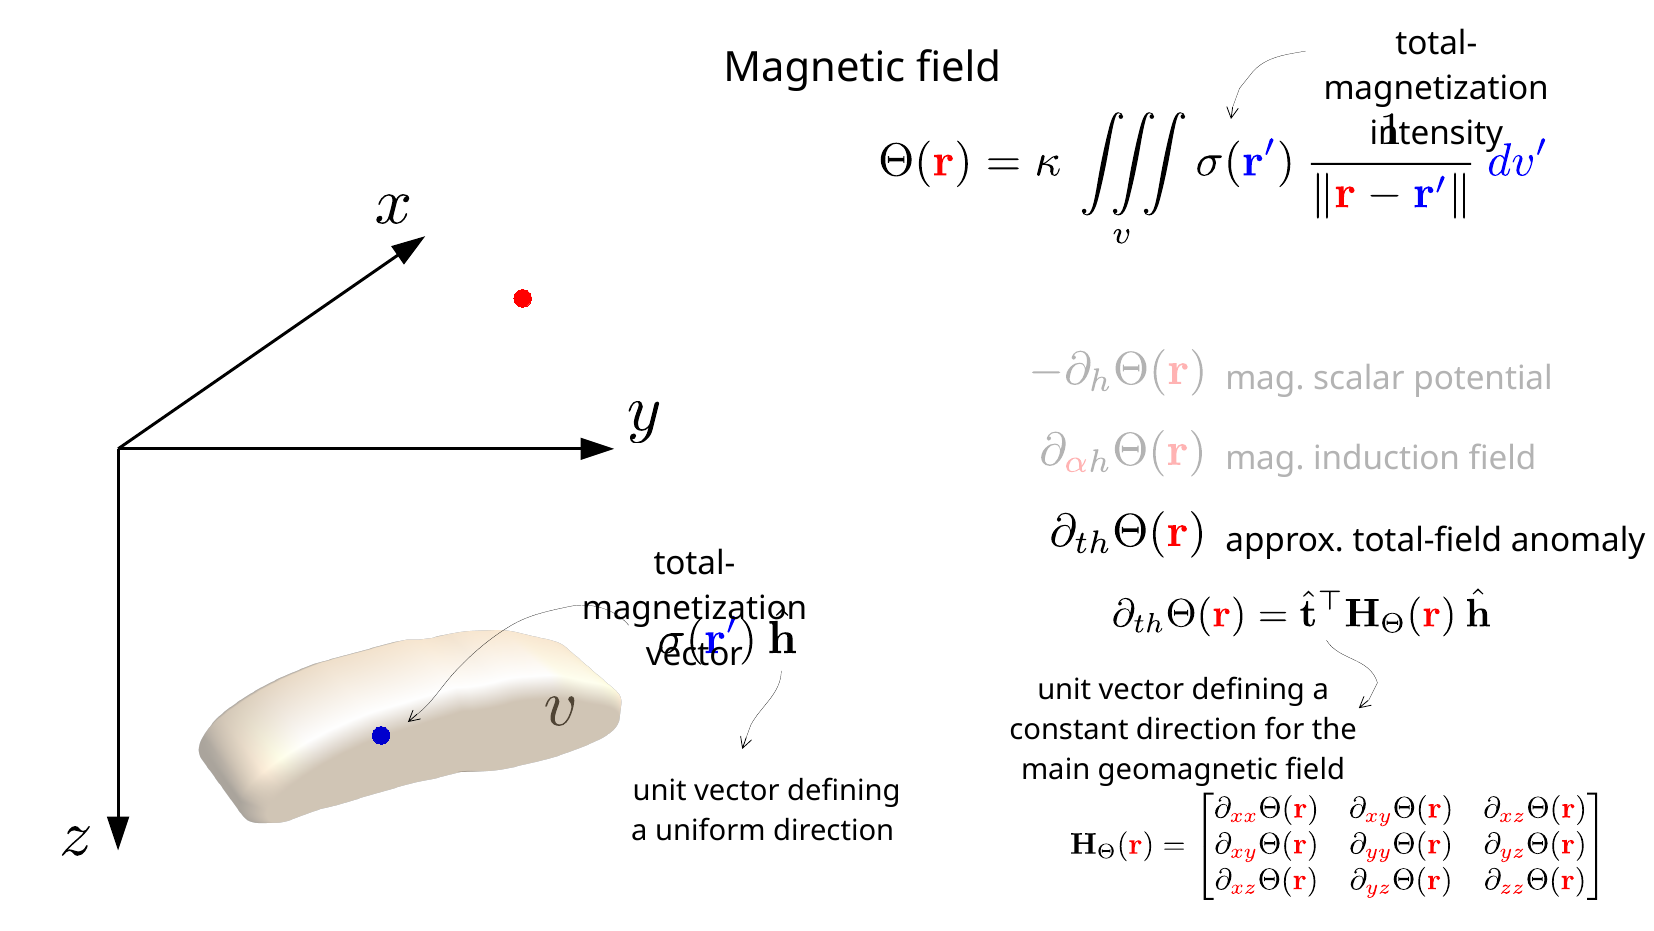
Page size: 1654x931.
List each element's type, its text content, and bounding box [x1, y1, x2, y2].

text_box [372, 726, 390, 745]
picture [59, 826, 93, 856]
text_box total-magnetization vector [567, 531, 900, 625]
picture [374, 194, 413, 224]
text_box approx. total-field anomaly [1210, 508, 1639, 561]
picture [1047, 509, 1209, 560]
text_box [513, 289, 532, 308]
text_box unit vector defining a constant direction for the main geomagnetic field [994, 661, 1406, 768]
picture [626, 401, 662, 443]
picture [878, 112, 1547, 244]
text_box total-magnetization intensity [1308, 11, 1642, 107]
picture [1110, 586, 1493, 638]
picture [1068, 791, 1609, 902]
text_box unit vector defining a uniform direction [616, 761, 928, 869]
text_box Magnetic field [708, 29, 1005, 91]
picture [655, 625, 799, 667]
text_box [1015, 330, 1583, 485]
